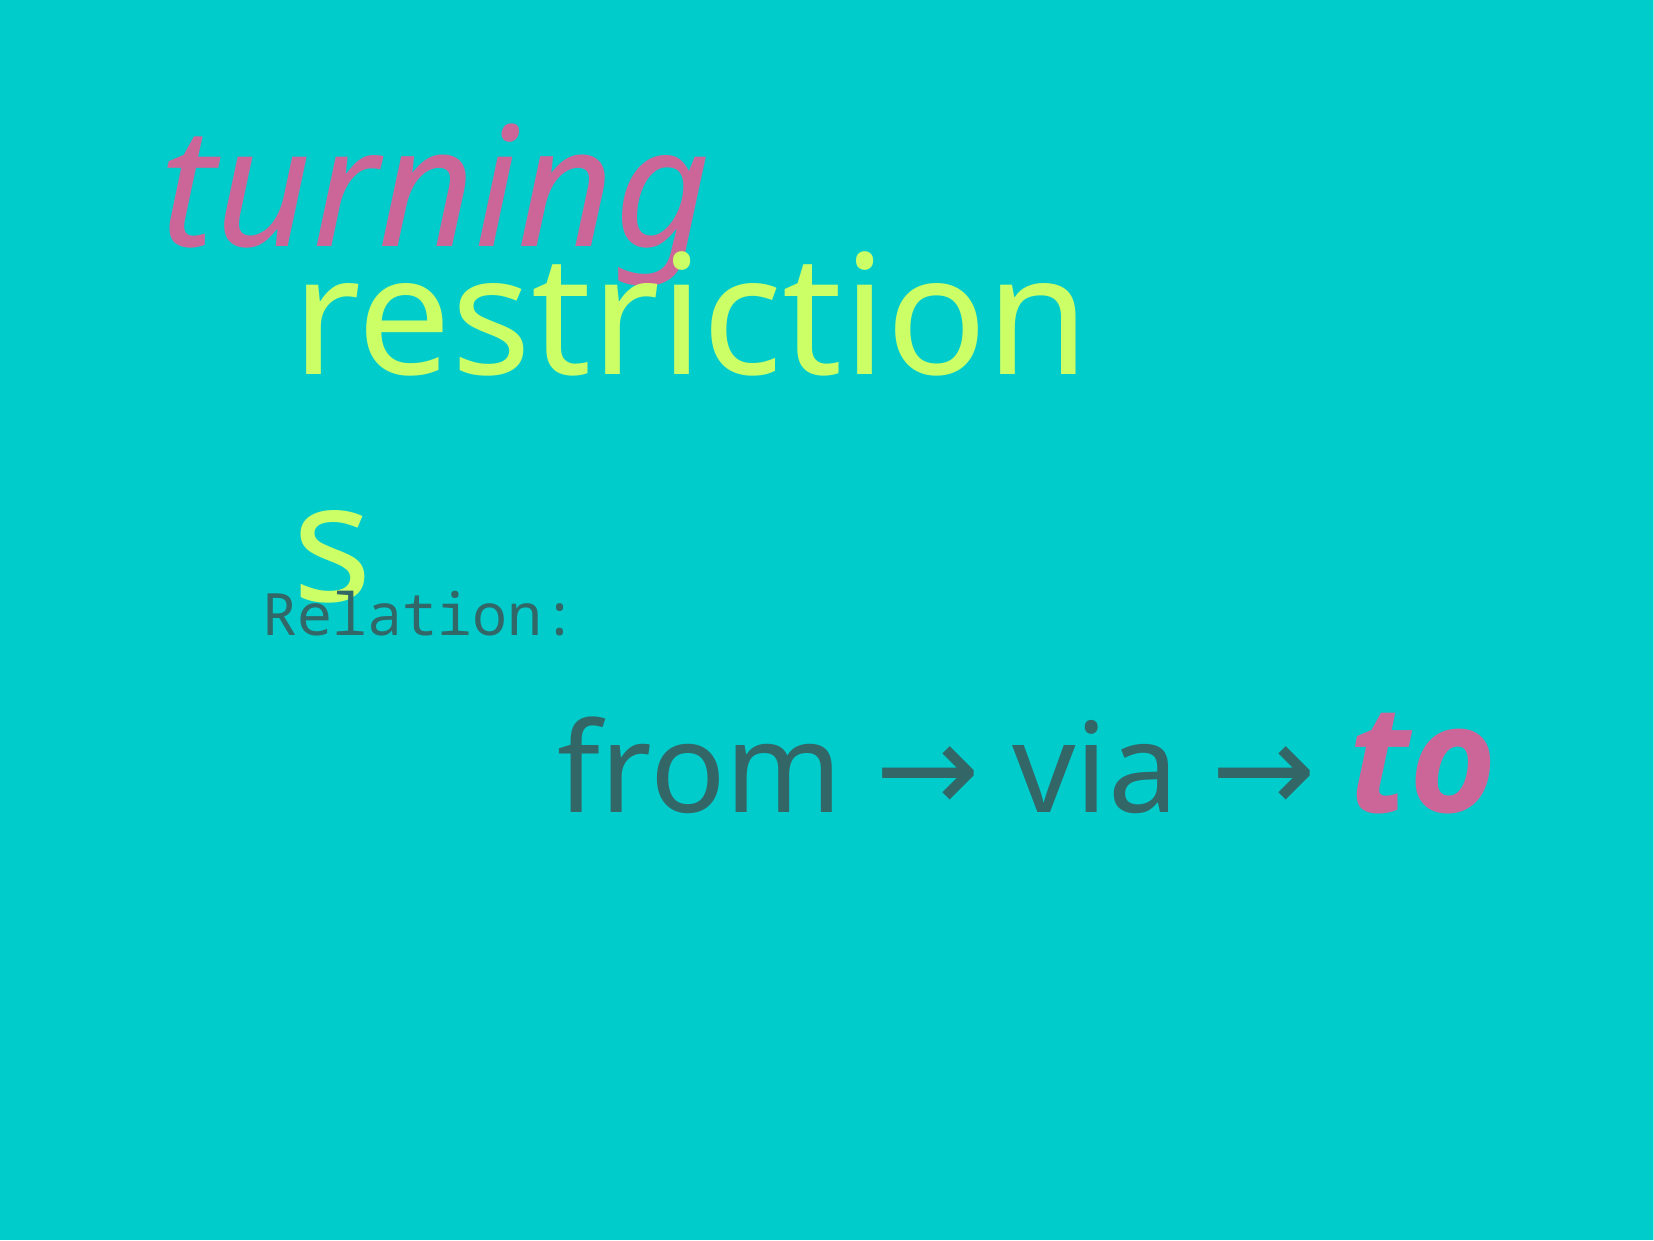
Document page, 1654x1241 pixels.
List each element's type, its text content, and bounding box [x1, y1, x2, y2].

text_box restrictions [277, 188, 1164, 458]
text_box Relation: from → via → to [247, 566, 1421, 880]
text_box turning [145, 60, 643, 330]
